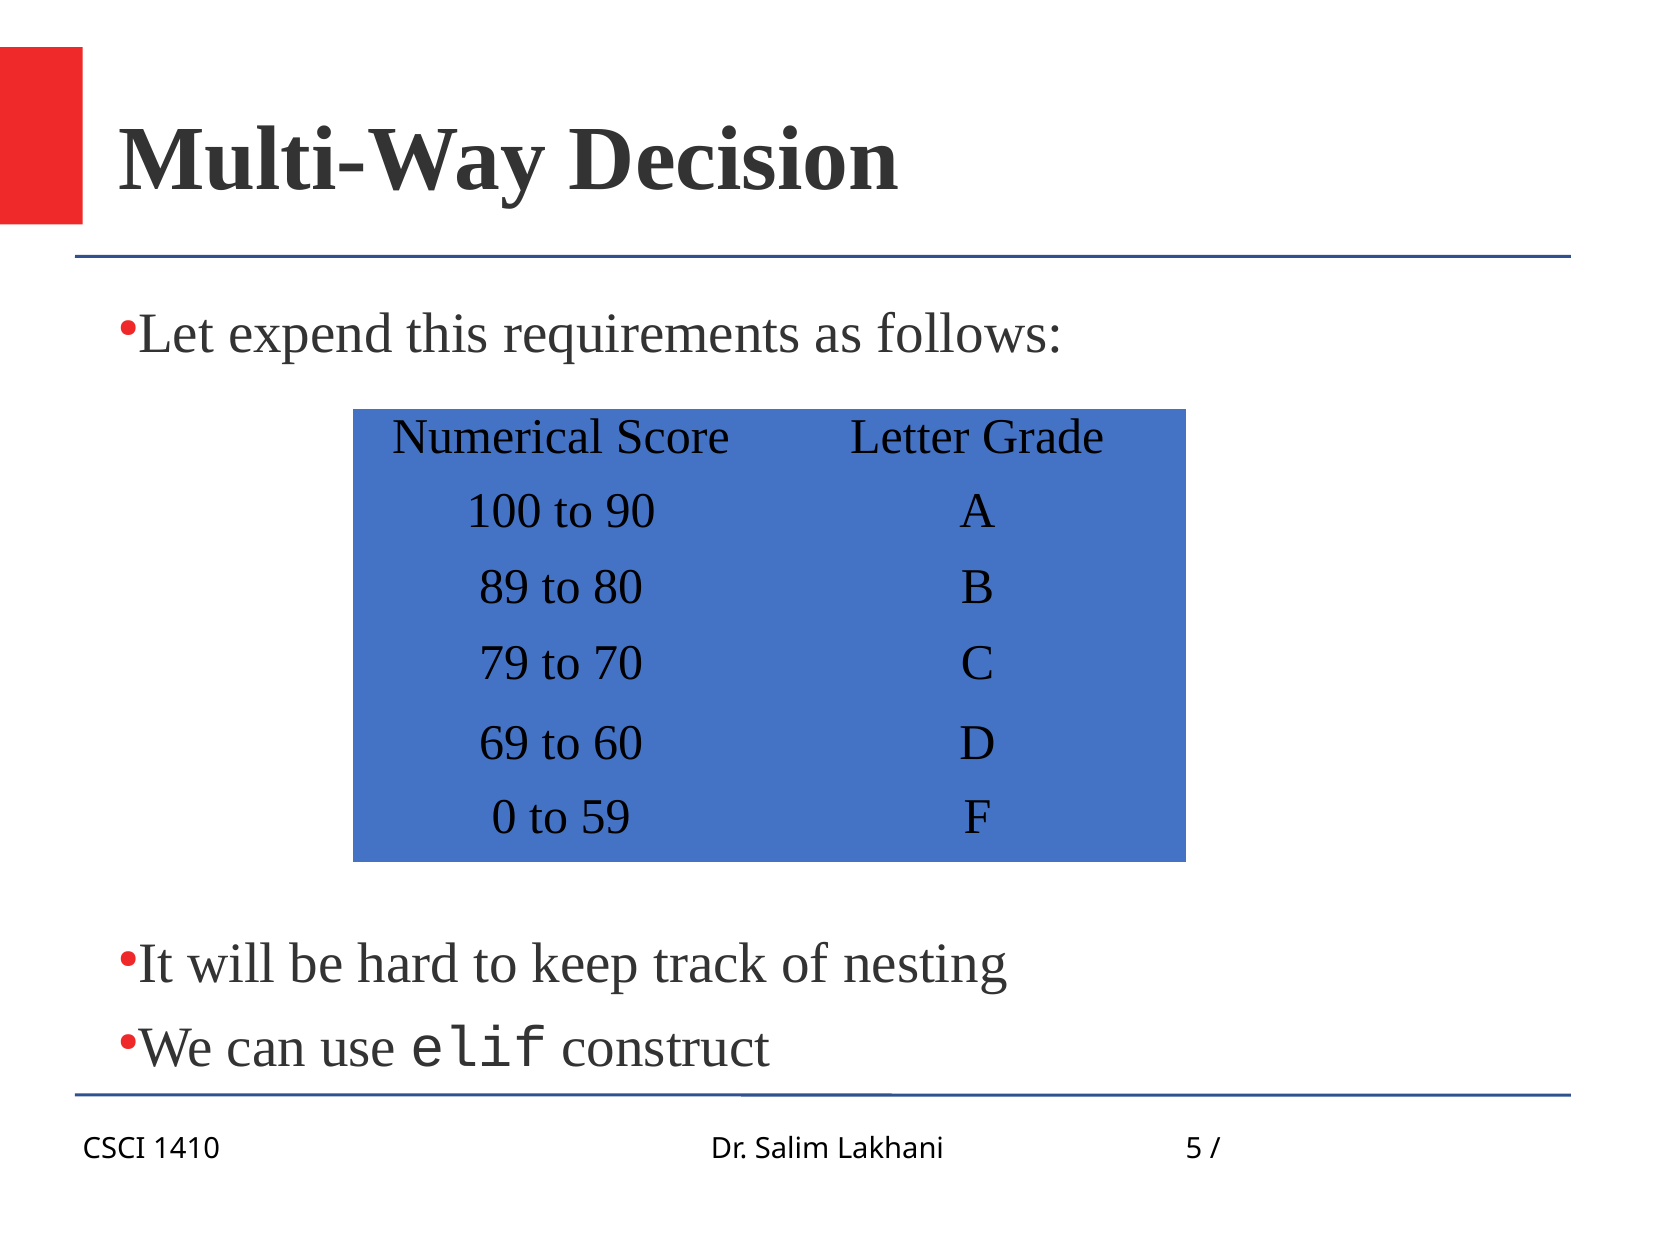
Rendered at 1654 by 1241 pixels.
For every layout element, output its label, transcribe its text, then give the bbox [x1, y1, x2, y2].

table_cell C [769, 635, 1186, 715]
table_cell 100 to 90 [353, 483, 769, 559]
title Multi-Way Decision [118, 49, 1571, 257]
table_cell F [769, 790, 1186, 862]
text_box Dr. Salim Lakhani [565, 1129, 1090, 1216]
table_cell 69 to 60 [353, 715, 769, 790]
table_cell D [769, 715, 1186, 790]
table_cell B [769, 559, 1186, 635]
table_cell 0 to 59 [353, 790, 769, 862]
table_cell 89 to 80 [353, 559, 769, 635]
table_header Letter Grade [769, 409, 1186, 483]
table_cell A [769, 483, 1186, 559]
text_box / [1185, 1129, 1571, 1216]
table_cell 79 to 70 [353, 635, 769, 715]
table_header Numerical Score [353, 409, 769, 483]
list Let expend this requirements as follows: It will be hard to keep track of nesting We can use elif construct [118, 295, 1536, 1080]
text_box CSCI 1410 [82, 1129, 468, 1216]
